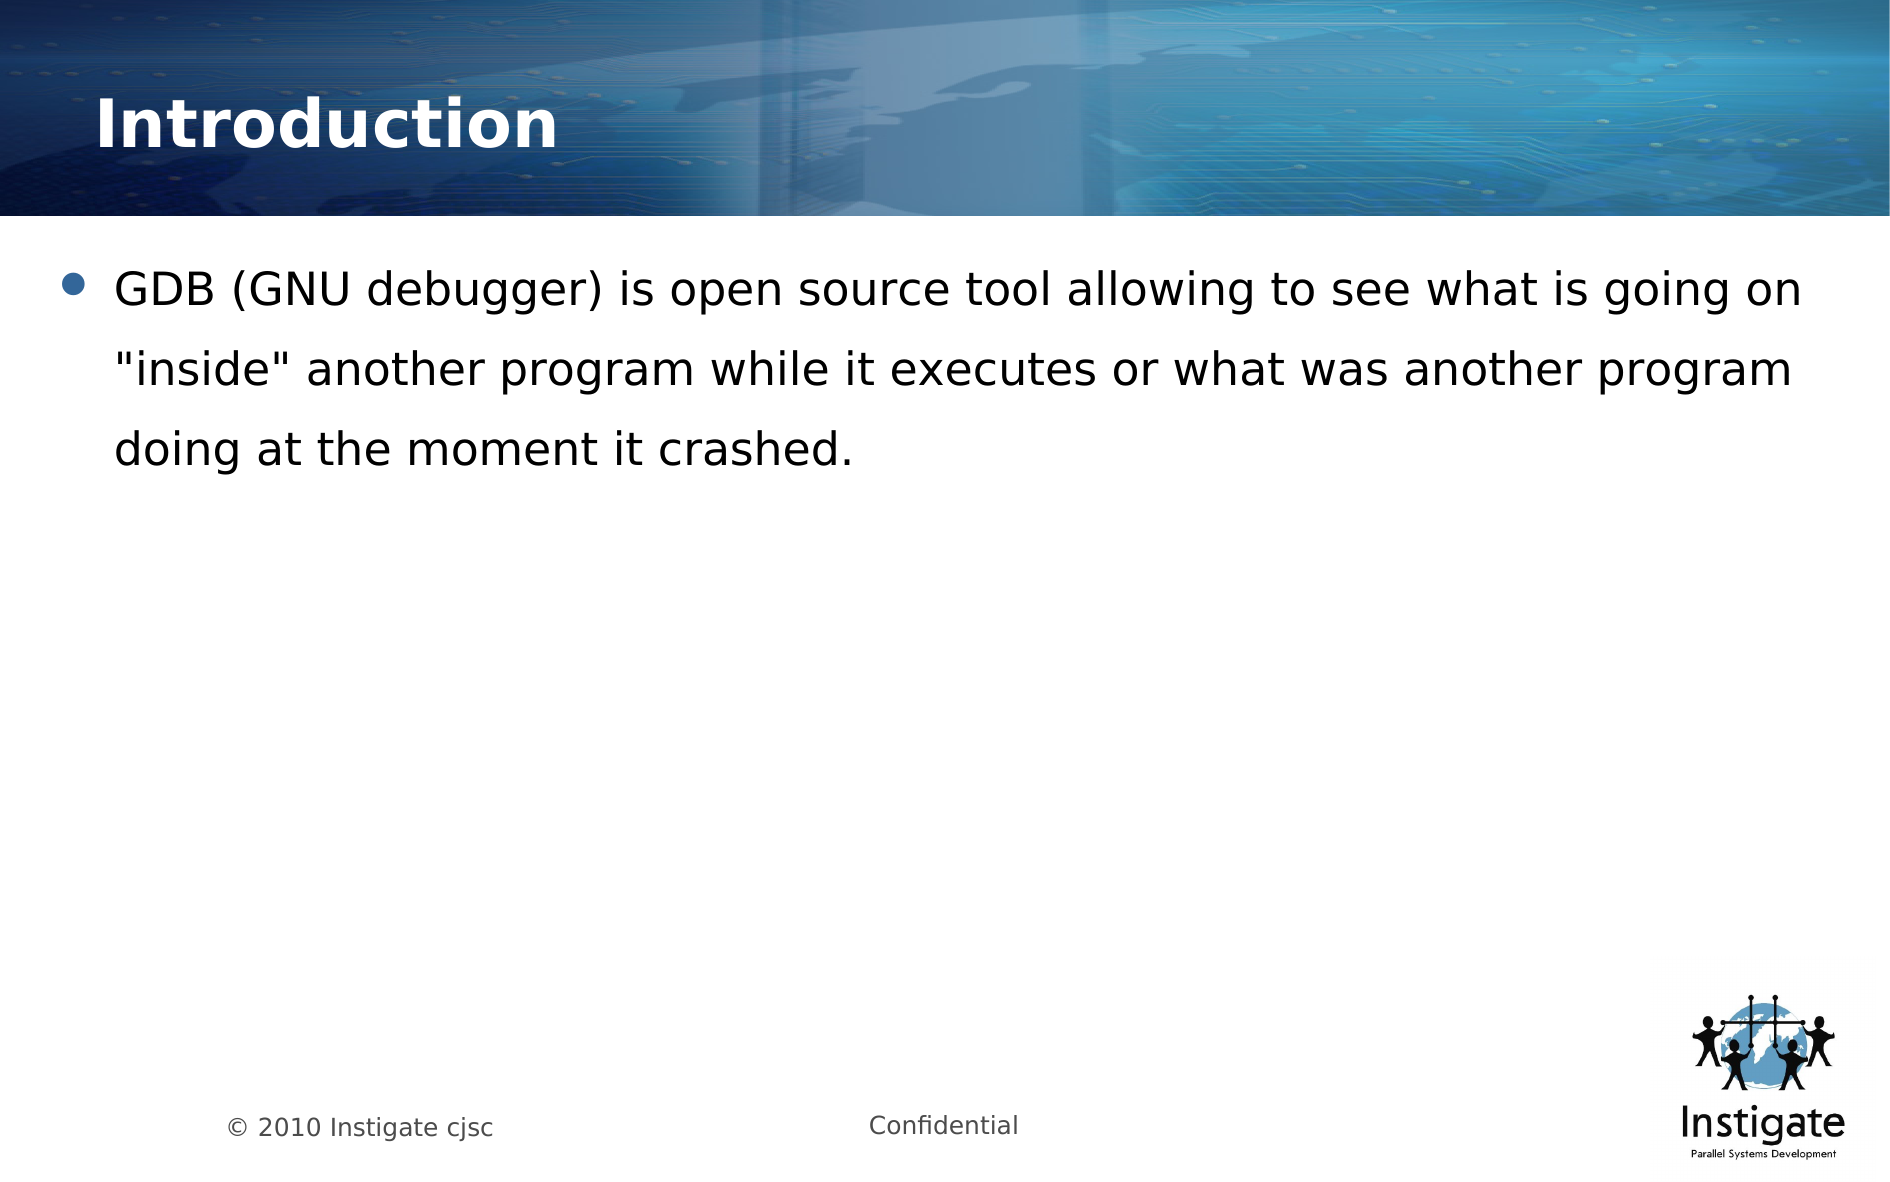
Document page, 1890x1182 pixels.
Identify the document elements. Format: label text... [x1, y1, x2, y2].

picture [0, 0, 1890, 216]
list GDB (GNU debugger) is open source tool allowing to see what is going on "inside" another program while it executes or what was another program doing at the moment it crashed. [59, 236, 1831, 1001]
title Introduction [94, 54, 1793, 210]
picture [1650, 956, 1876, 1182]
